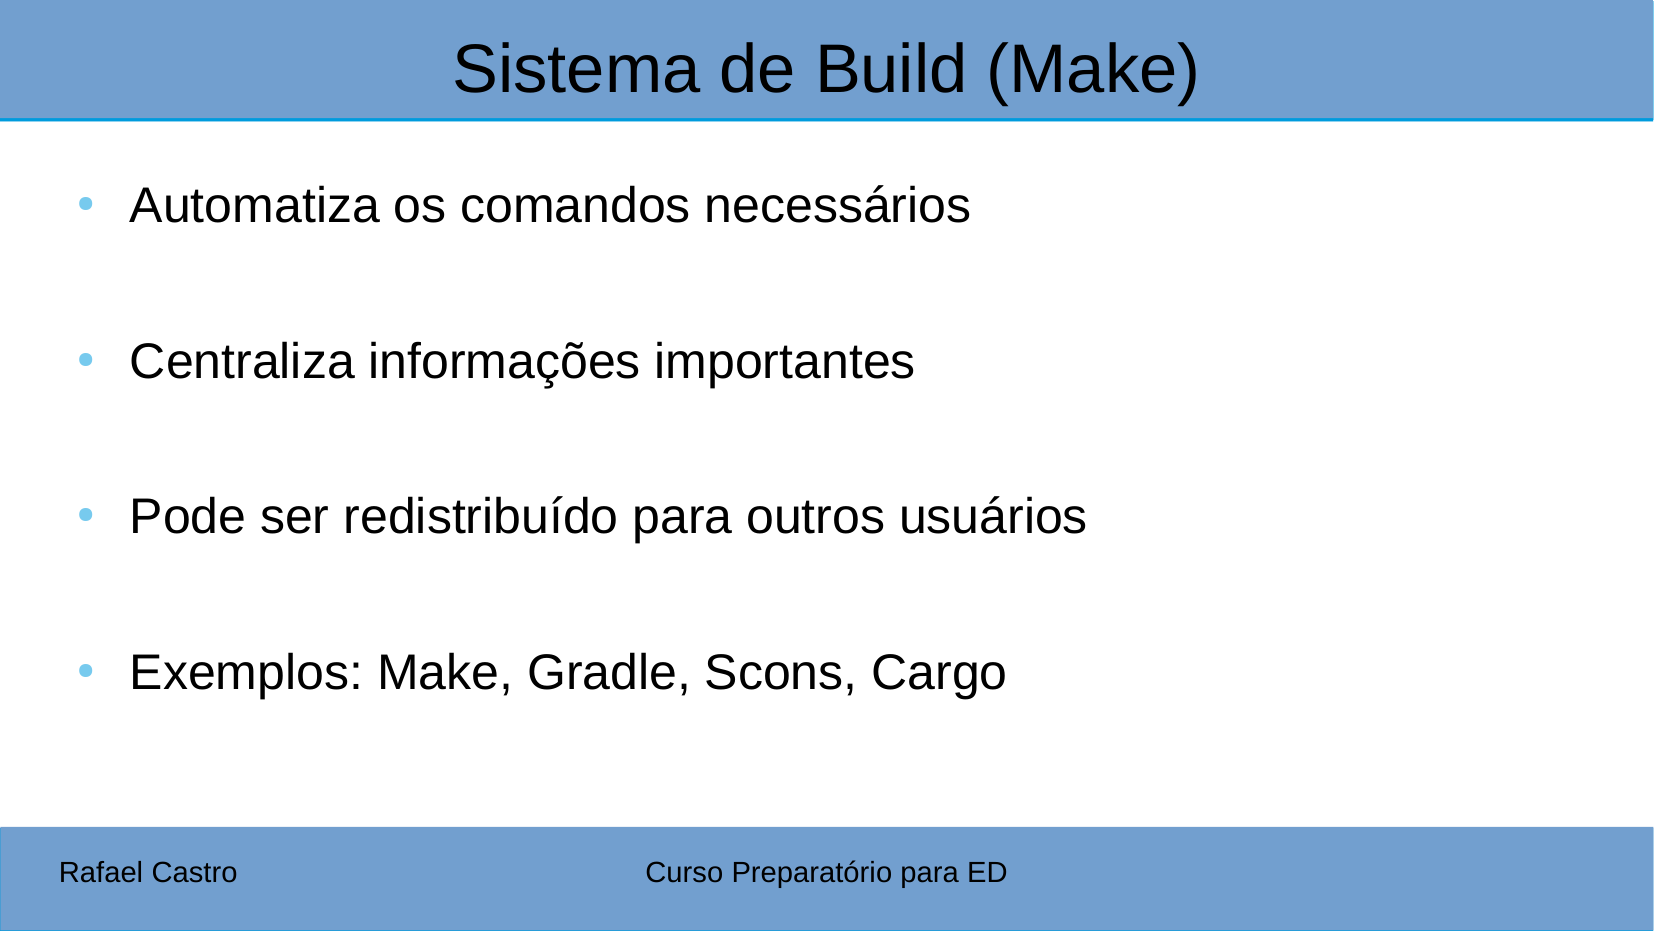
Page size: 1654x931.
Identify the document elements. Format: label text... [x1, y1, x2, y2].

list Automatiza os comandos necessários Centraliza informações importantes Pode ser redistribuído para outros usuários Exemplos: Make, Gradle, Scons, Cargo [59, 177, 1595, 768]
title Sistema de Build (Make) [59, 29, 1595, 108]
